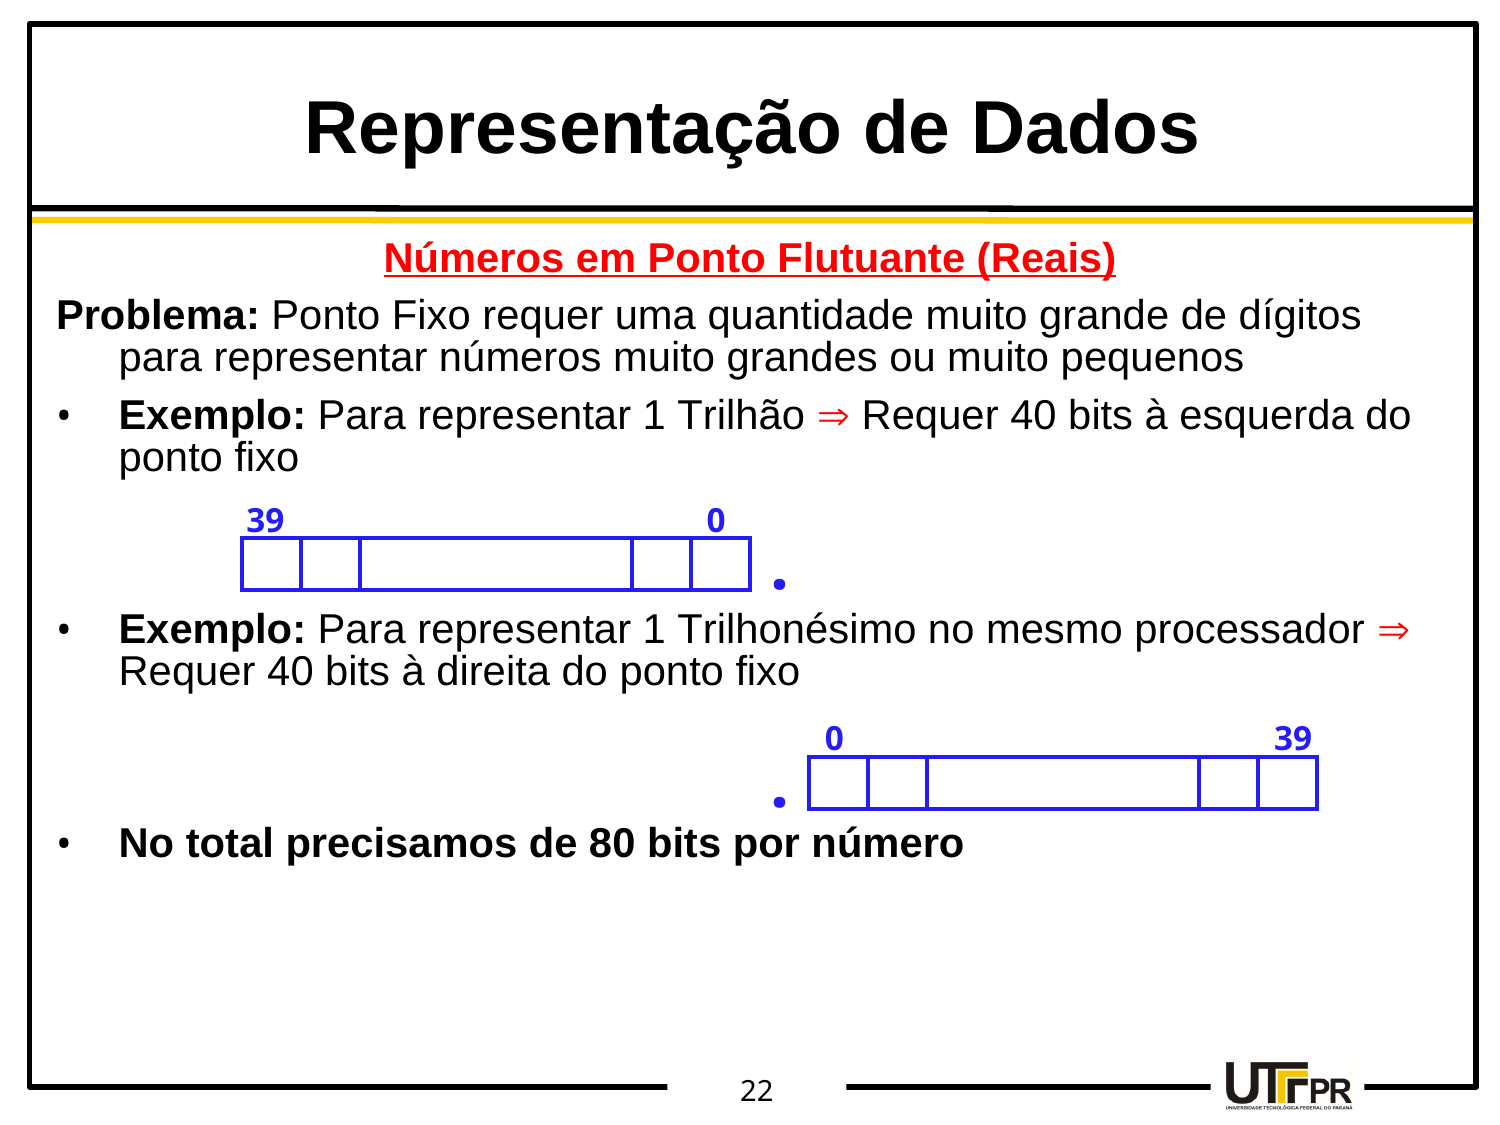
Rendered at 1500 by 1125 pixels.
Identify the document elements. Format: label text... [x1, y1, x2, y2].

text_box 39 [1259, 709, 1328, 766]
list Números em Ponto Flutuante (Reais) Problema: Ponto Fixo requer uma quantidade muito grande de dígitos para representar números muito grandes ou muito pequenos Exemplo: Para representar 1 Trilhão  Requer 40 bits à esquerda do ponto fixo Exemplo: Para representar 1 Trilhonésimo no mesmo processador  Requer 40 bits à direita do ponto fixo No total precisamos de 80 bits por número [41, 231, 1459, 1059]
text_box . [755, 514, 804, 611]
title Representação de Dados [29, 85, 1477, 180]
text_box 39 [231, 491, 300, 547]
text_box . [755, 733, 804, 829]
text_box 0 [691, 491, 741, 547]
text_box 0 [810, 709, 859, 766]
picture [1225, 1062, 1353, 1110]
